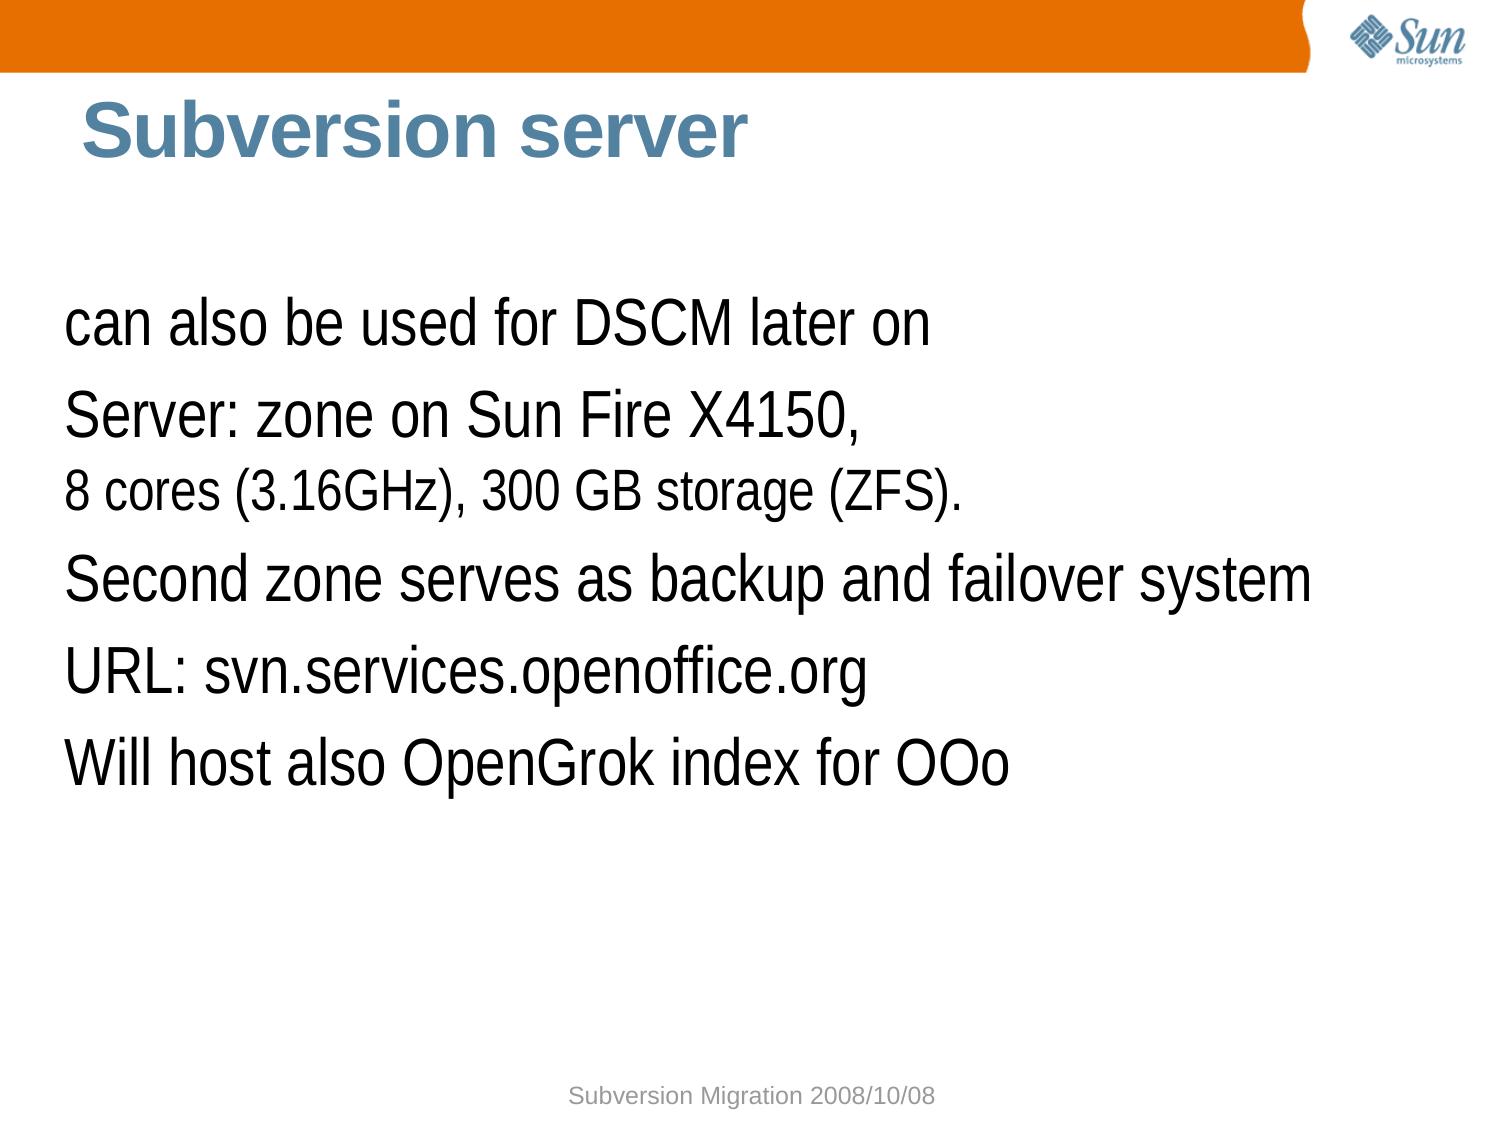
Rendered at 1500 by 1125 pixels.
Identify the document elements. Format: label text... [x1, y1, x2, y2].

title Subversion server [81, 93, 1336, 198]
list can also be used for DSCM later on Server: zone on Sun Fire X4150, 8 cores (3.16GHz), 300 GB storage (ZFS). Second zone serves as backup and failover system URL: svn.services.openoffice.org Will host also OpenGrok index for OOo [64, 292, 1402, 899]
picture [0, 0, 1500, 75]
